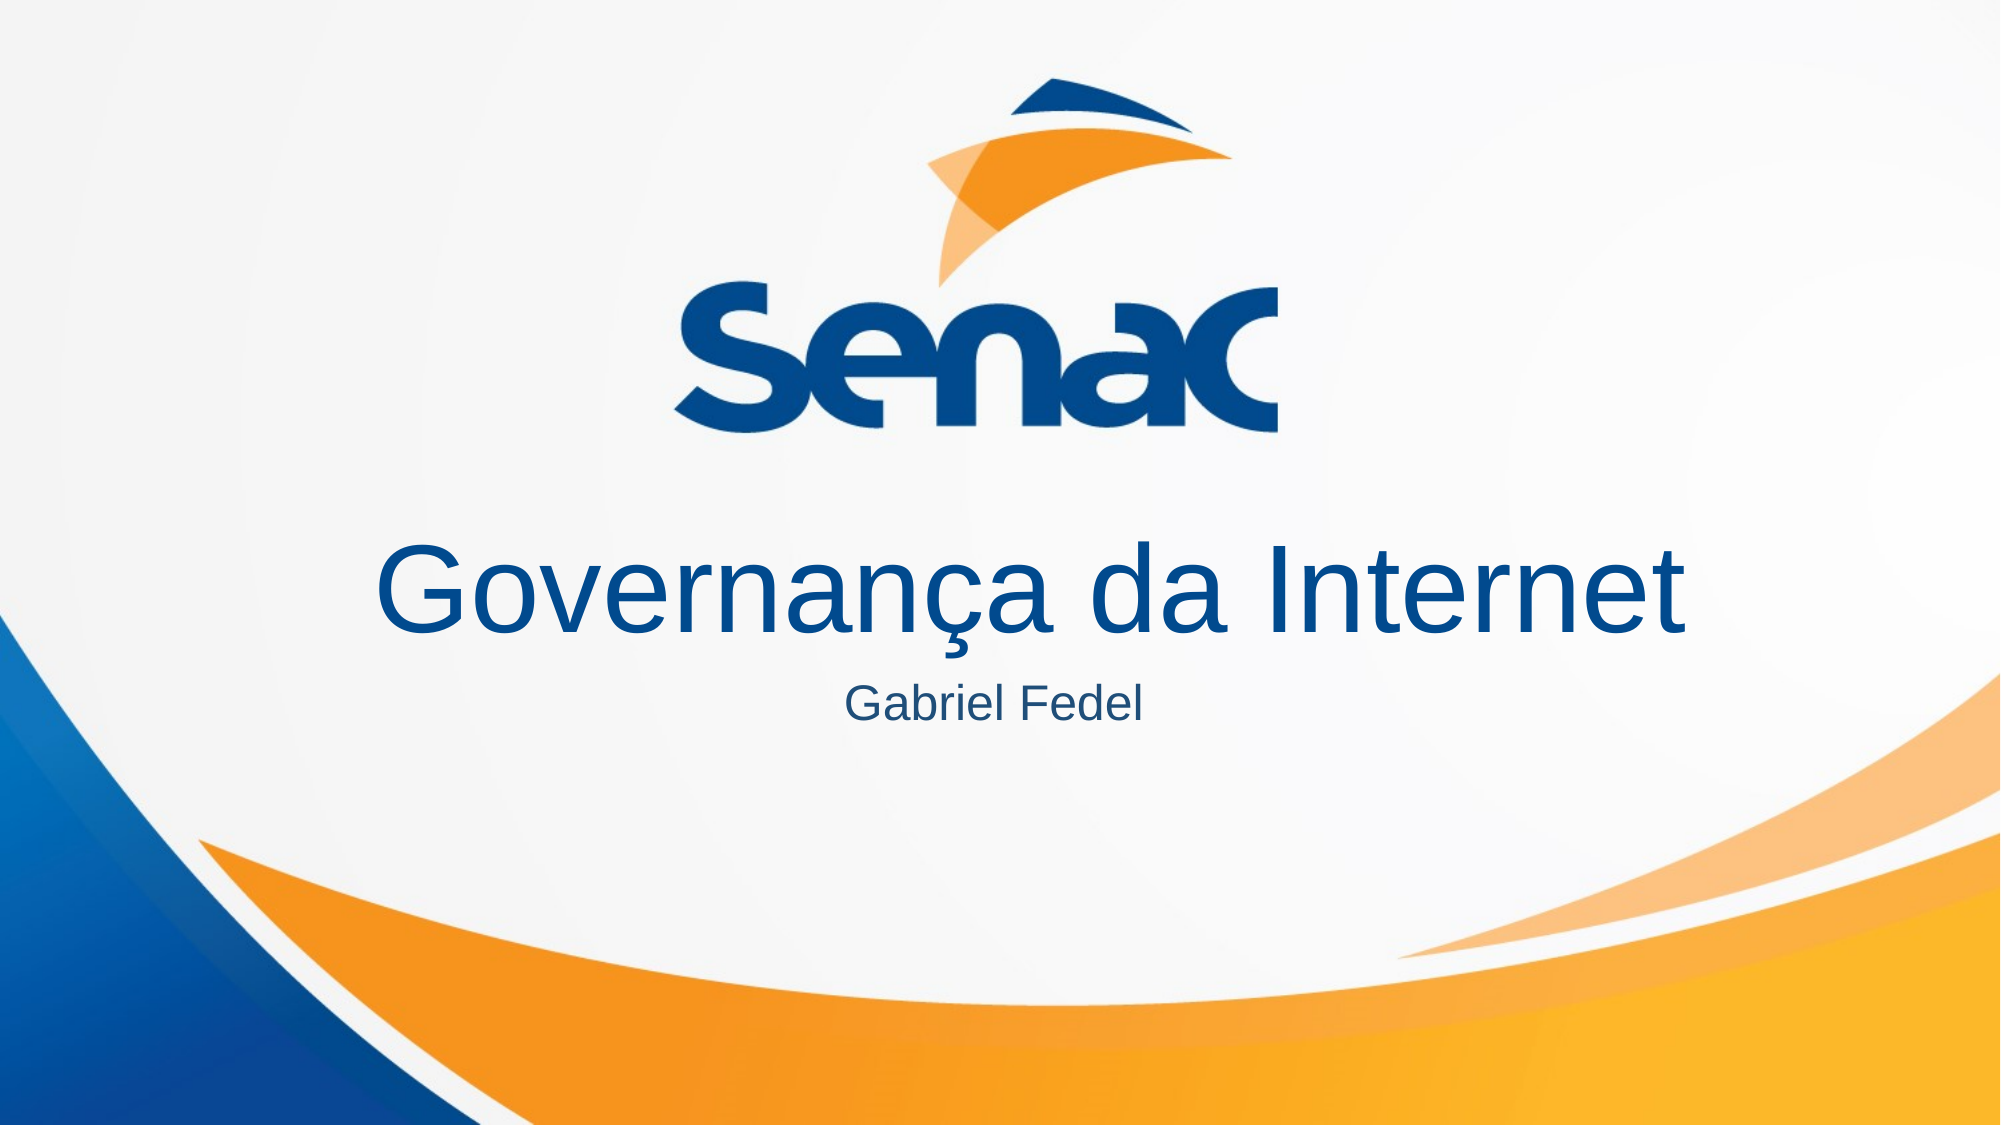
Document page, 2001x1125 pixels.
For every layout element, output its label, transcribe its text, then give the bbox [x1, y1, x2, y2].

subtitle Gabriel Fedel [207, 677, 1780, 798]
title Governança da Internet [96, 475, 1964, 668]
picture [0, 0, 2001, 1125]
